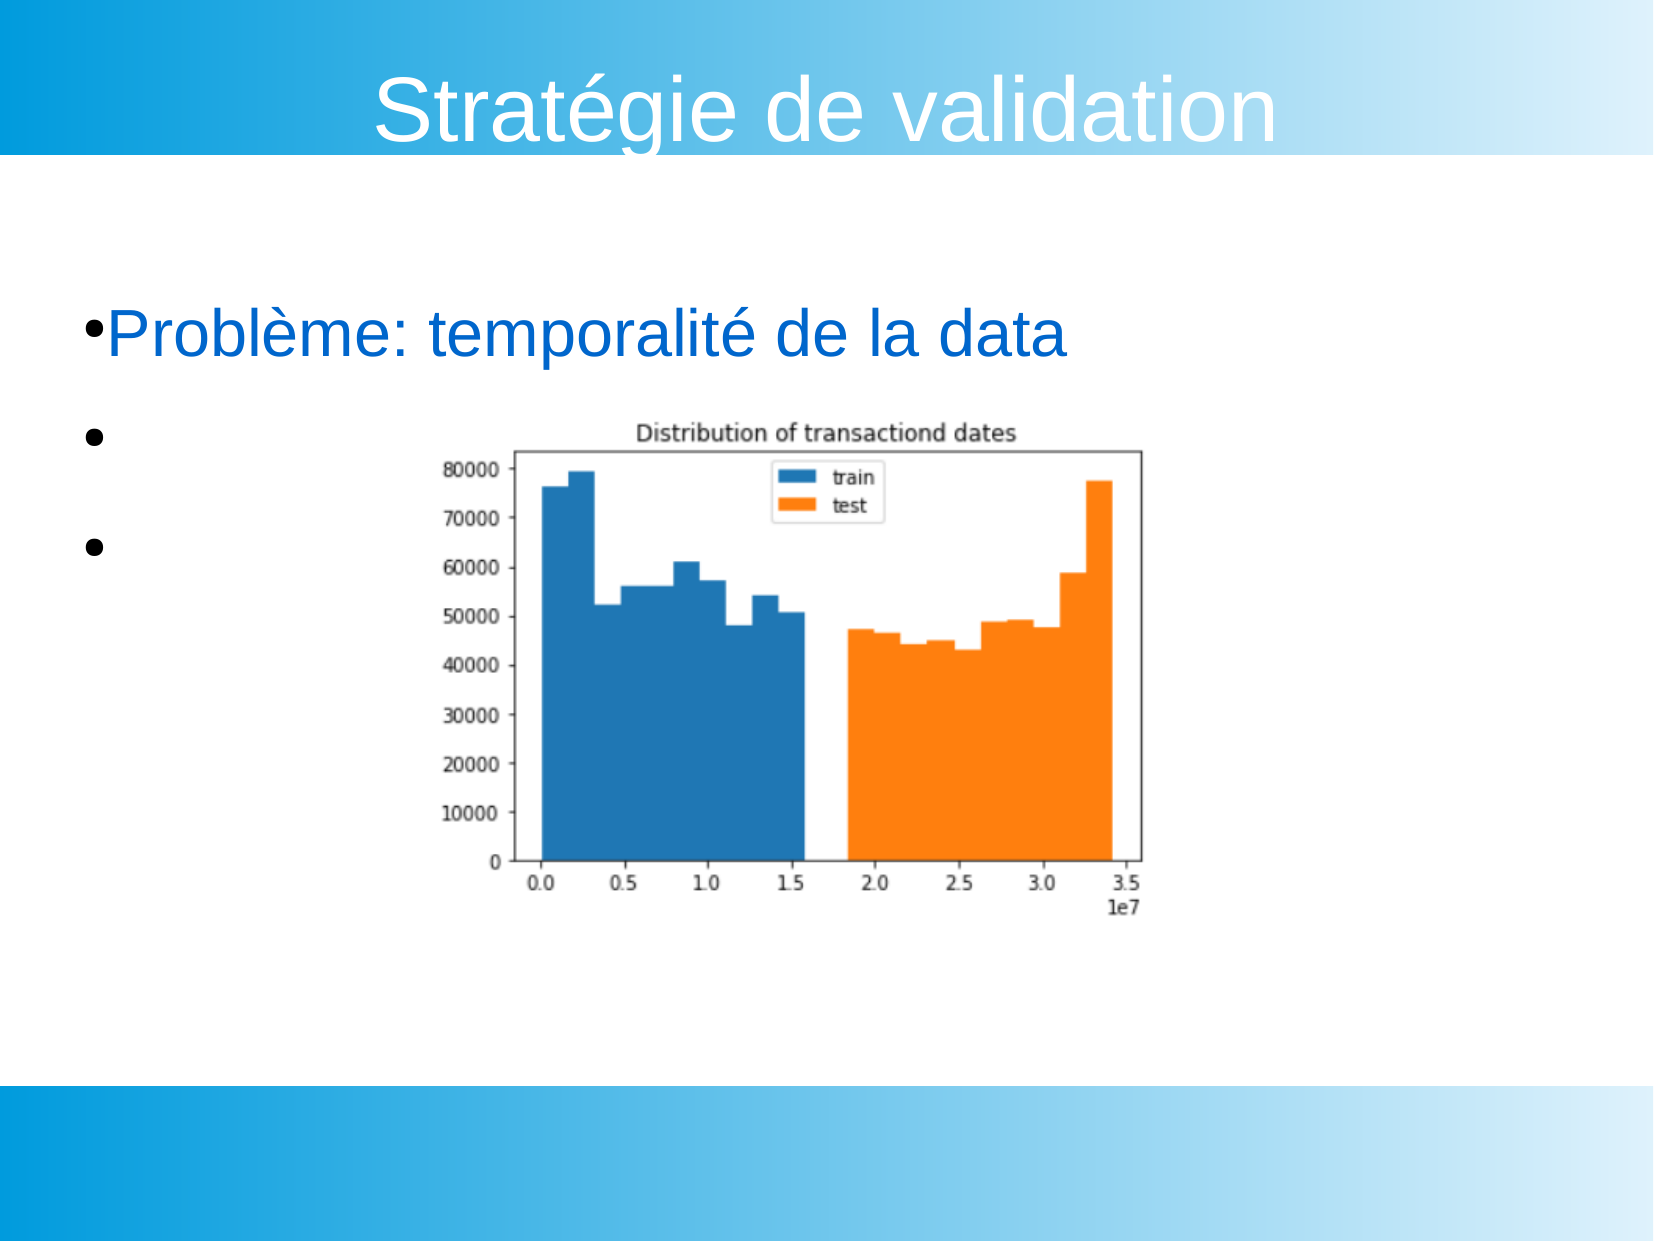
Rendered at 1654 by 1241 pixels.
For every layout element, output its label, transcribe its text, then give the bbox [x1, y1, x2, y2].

title Stratégie de validation [82, 49, 1571, 155]
list Problème: temporalité de la data [82, 290, 1571, 1010]
picture [420, 420, 1163, 936]
